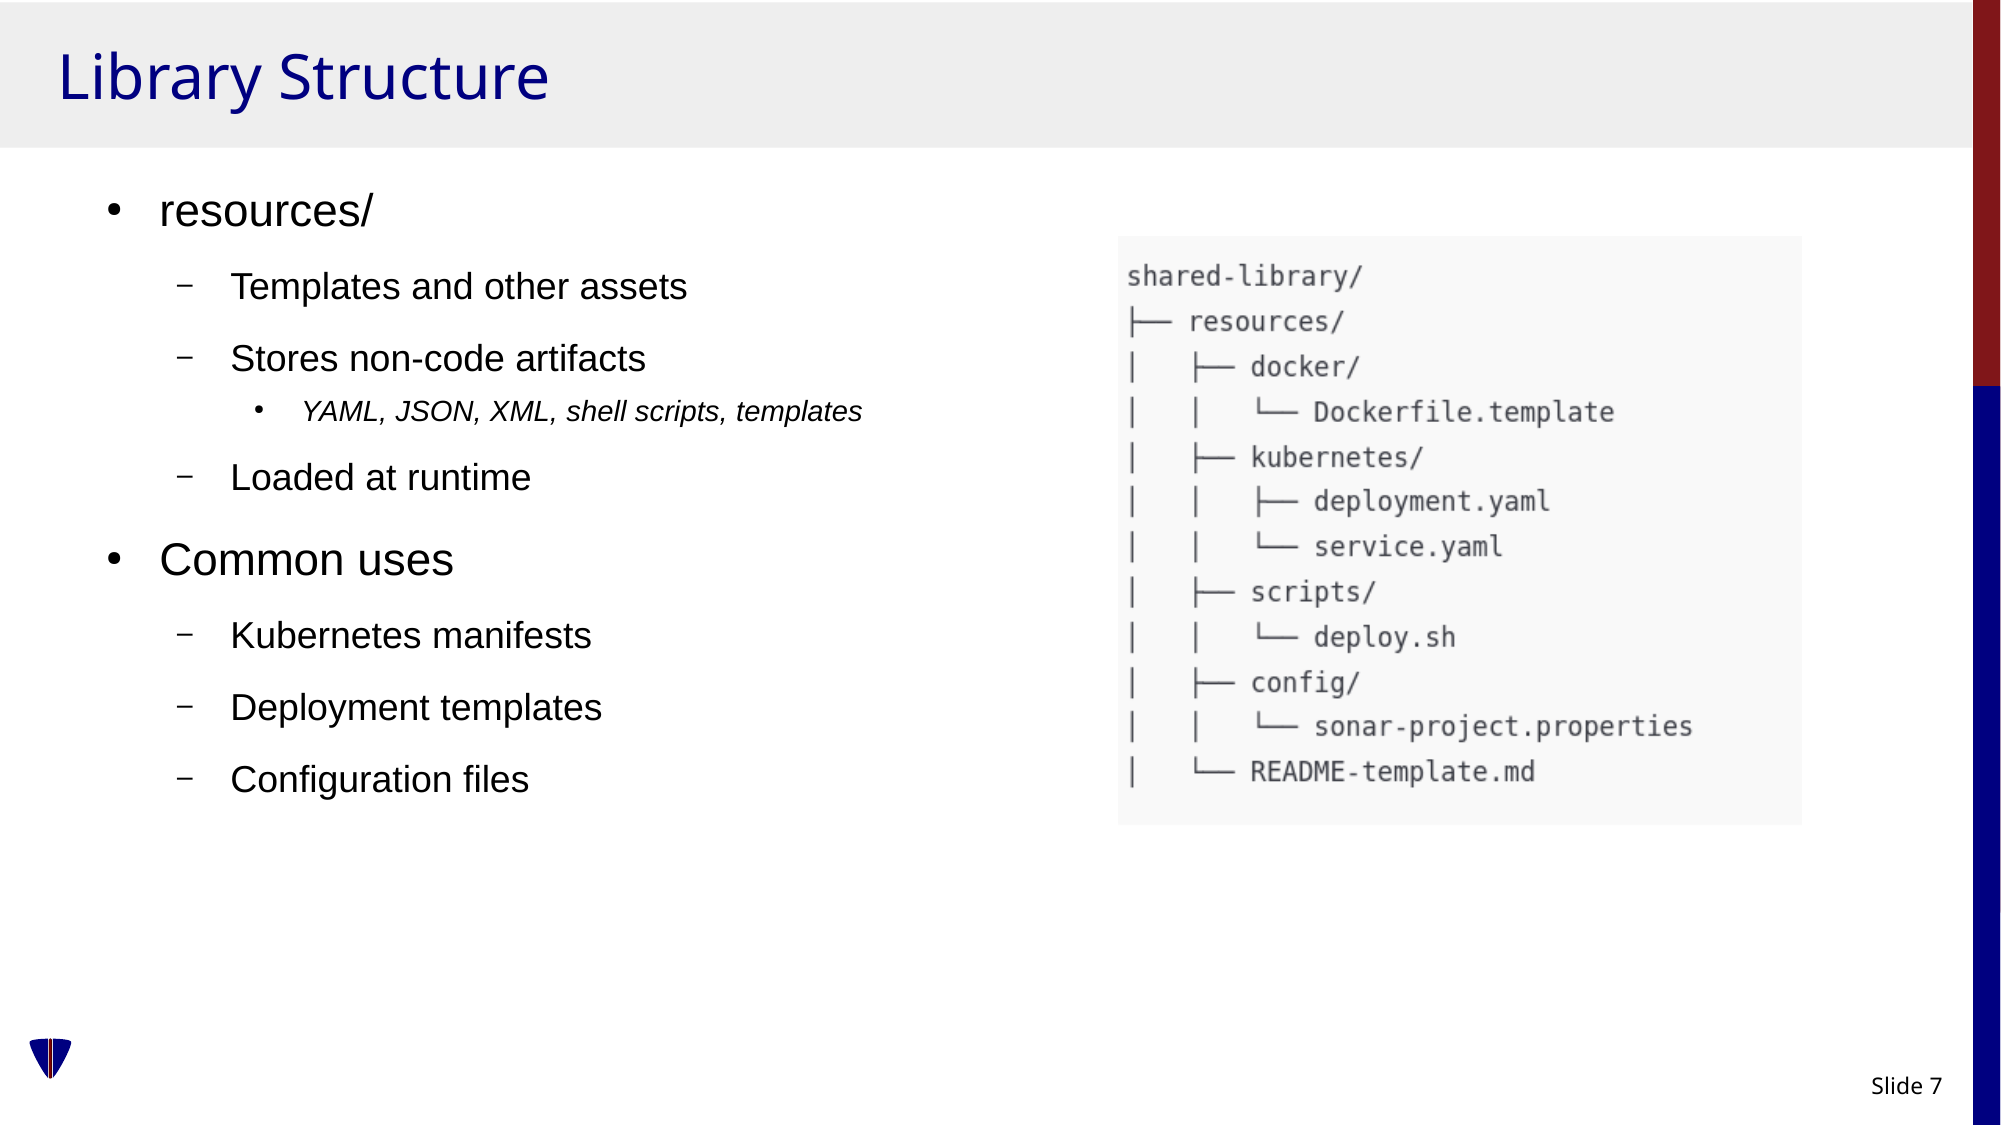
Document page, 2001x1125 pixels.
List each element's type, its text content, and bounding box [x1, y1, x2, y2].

picture [1118, 236, 1802, 844]
title Library Structure [0, 2, 1973, 148]
list resources/ Templates and other assets Stores non-code artifacts YAML, JSON, XML, shell scripts, templates Loaded at runtime Common uses Kubernetes manifests Deployment templates Configuration files [88, 177, 1063, 1034]
